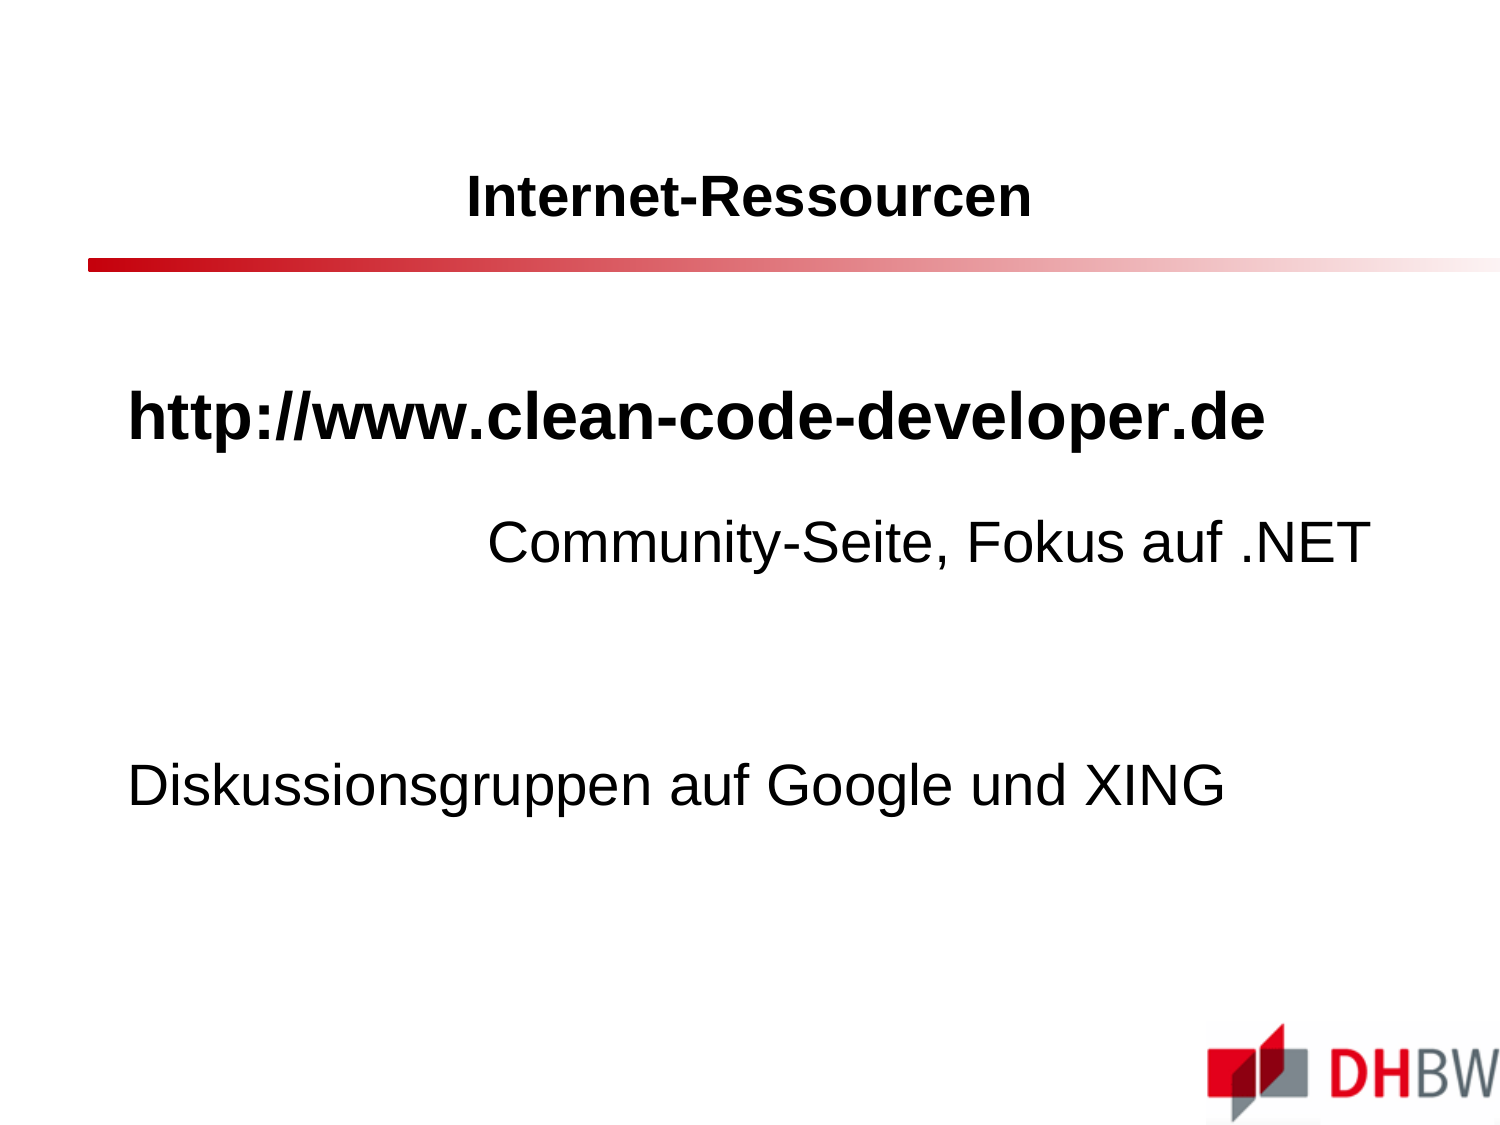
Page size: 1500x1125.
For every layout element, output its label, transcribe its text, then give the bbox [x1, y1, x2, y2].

title Internet-Ressourcen [112, 20, 1388, 324]
list http://www.clean-code-developer.de Community-Seite, Fokus auf .NET Diskussionsgruppen auf Google und XING [112, 324, 1388, 1020]
picture [1206, 1021, 1500, 1125]
